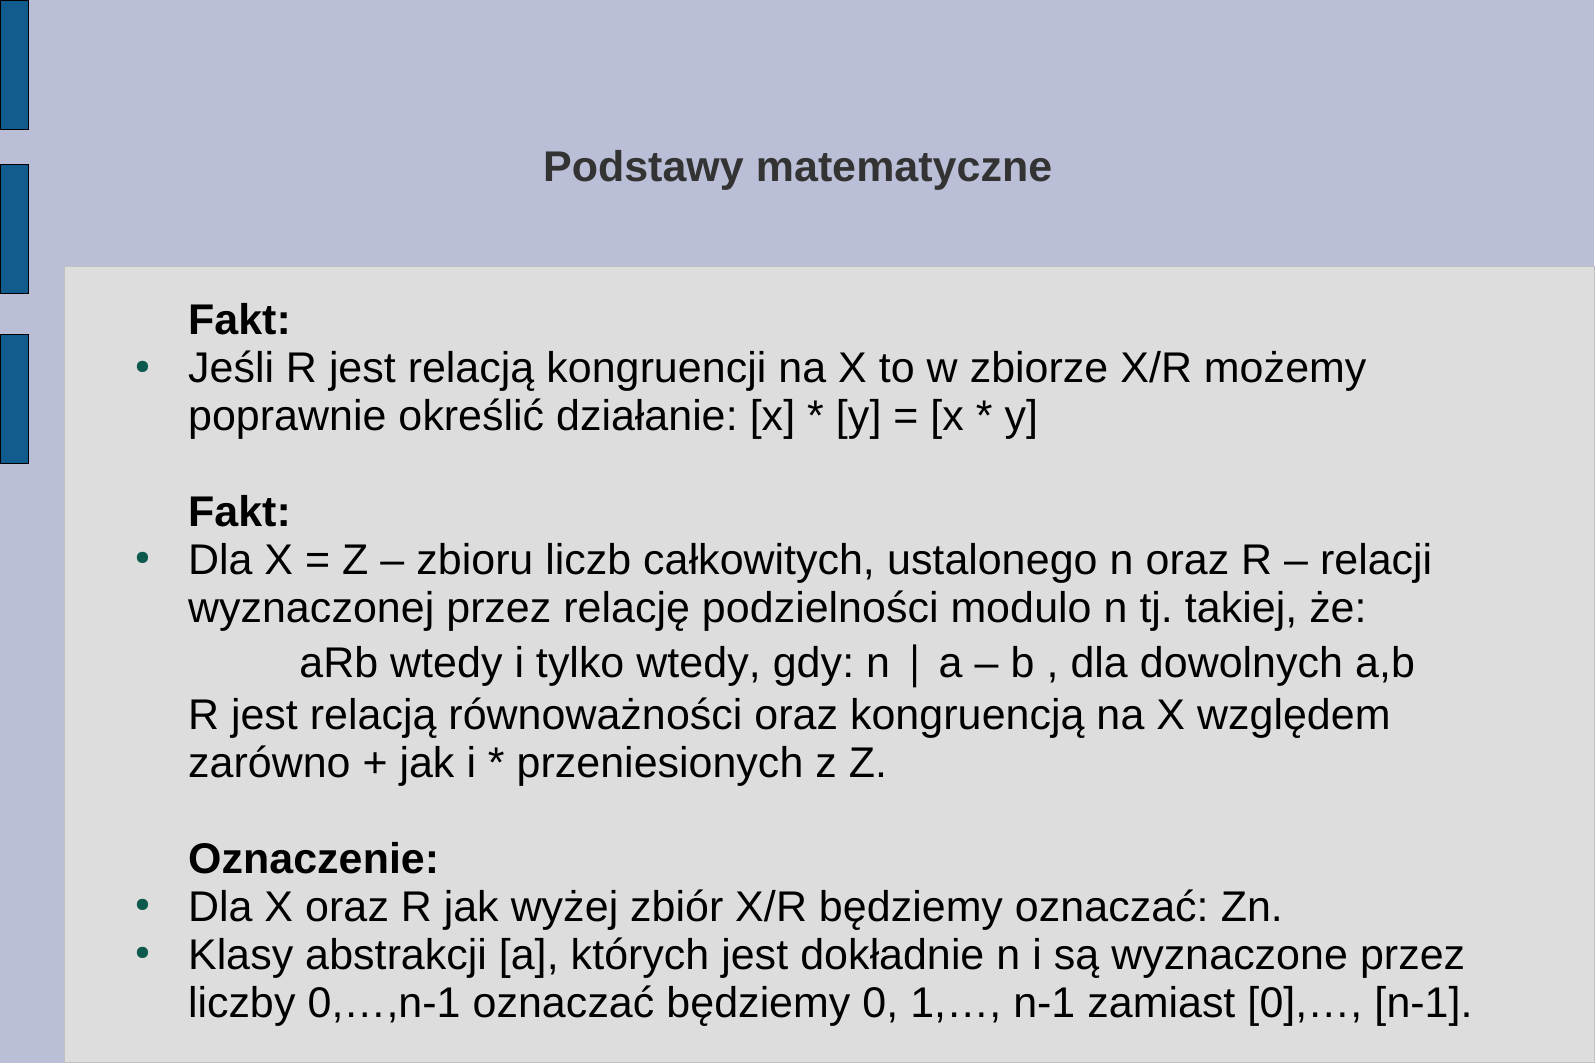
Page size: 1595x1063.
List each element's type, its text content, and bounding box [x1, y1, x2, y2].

title Podstawy matematyczne [117, 78, 1479, 256]
list Fakt: Jeśli R jest relacją kongruencji na X to w zbiorze X/R możemy poprawnie określić działanie: [x] * [y] = [x * y] Fakt: Dla X = Z – zbioru liczb całkowitych, ustalonego n oraz R – relacji wyznaczonej przez relację podzielności modulo n tj. takiej, że: aRb wtedy i tylko wtedy, gdy: n | a – b , dla dowolnych a,b R jest relacją równoważności oraz kongruencją na X względem zarówno + jak i * przeniesionych z Z. Oznaczenie: Dla X oraz R jak wyżej zbiór X/R będziemy oznaczać: Zn. Klasy abstrakcji [a], których jest dokładnie n i są wyznaczone przez liczby 0,…,n-1 oznaczać będziemy 0, 1,…, n-1 zamiast [0],…, [n-1]. [117, 295, 1479, 1063]
